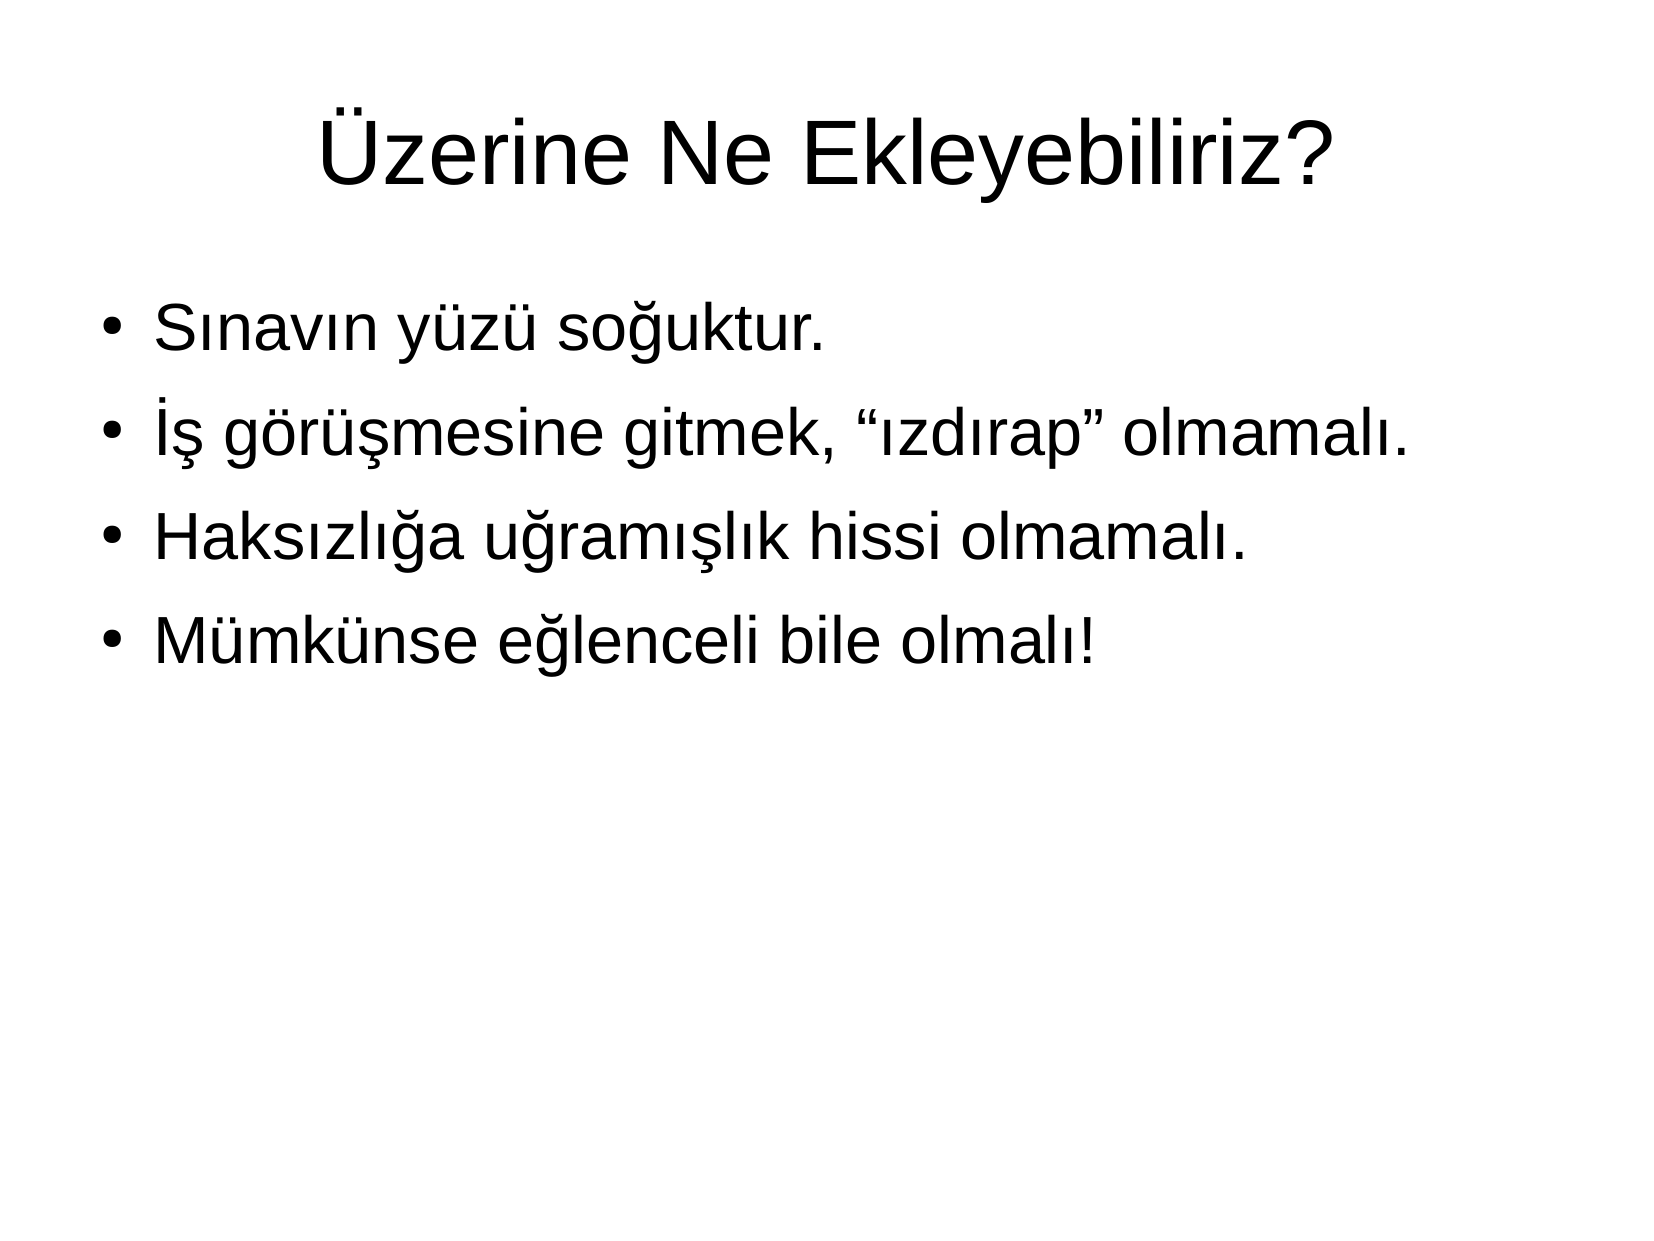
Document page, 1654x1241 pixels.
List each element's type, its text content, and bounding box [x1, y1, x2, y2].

list Sınavın yüzü soğuktur. İş görüşmesine gitmek, “ızdırap” olmamalı. Haksızlığa uğramışlık hissi olmamalı. Mümkünse eğlenceli bile olmalı! [82, 290, 1571, 1109]
title Üzerine Ne Ekleyebiliriz? [82, 49, 1571, 257]
